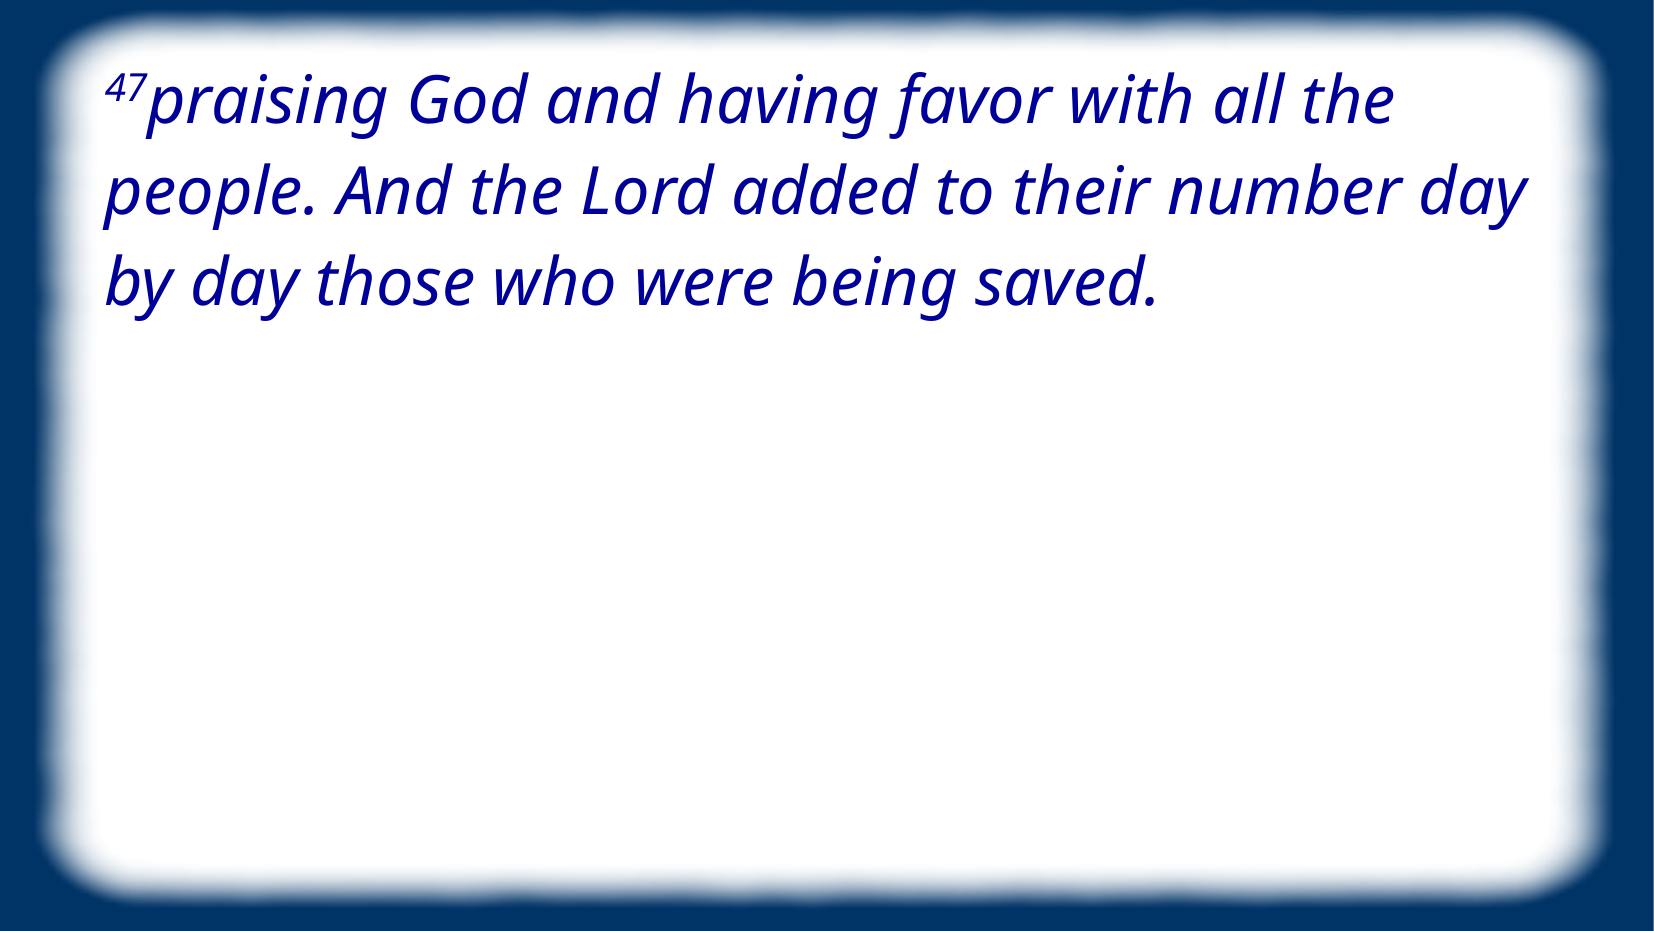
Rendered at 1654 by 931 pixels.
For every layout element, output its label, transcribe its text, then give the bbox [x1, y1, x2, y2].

picture [0, 0, 1654, 931]
text_box 47praising God and having favor with all the people. And the Lord added to their number day by day those who were being saved. [90, 45, 1561, 327]
